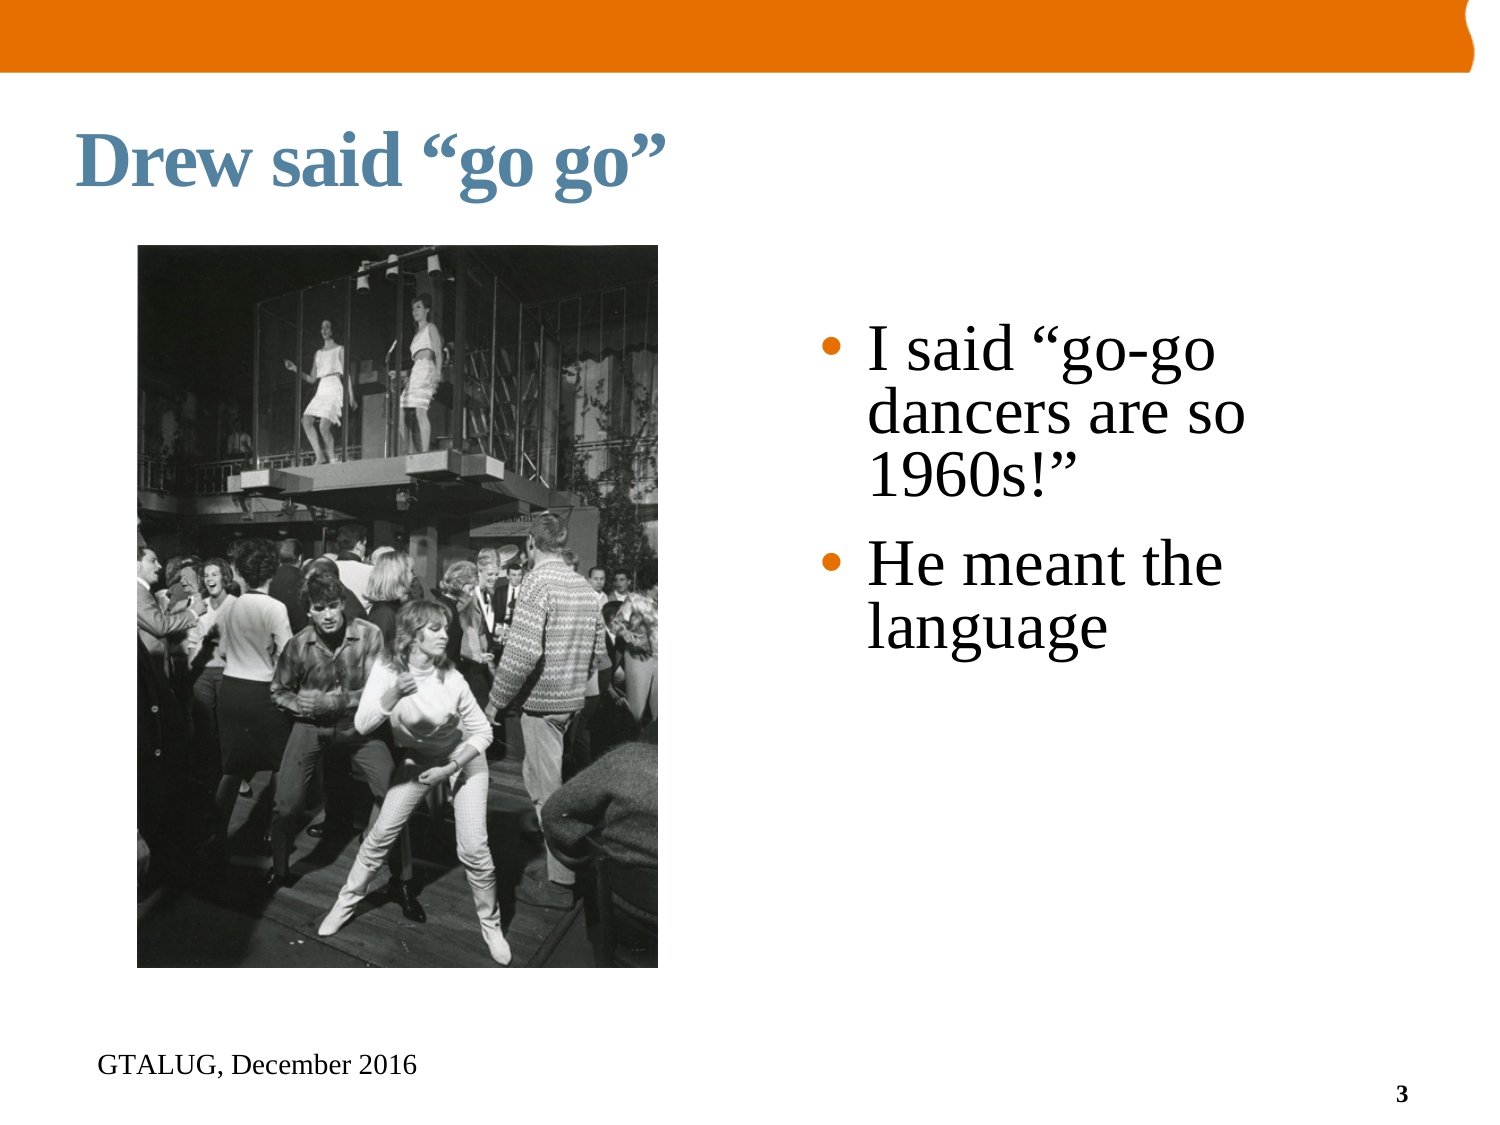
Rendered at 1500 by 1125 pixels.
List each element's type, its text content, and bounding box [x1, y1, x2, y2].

picture [137, 245, 658, 968]
title Drew said “go go” [75, 122, 1438, 228]
picture [0, 0, 1500, 75]
list I said “go-go dancers are so 1960s!” He meant the language [726, 319, 1402, 1017]
